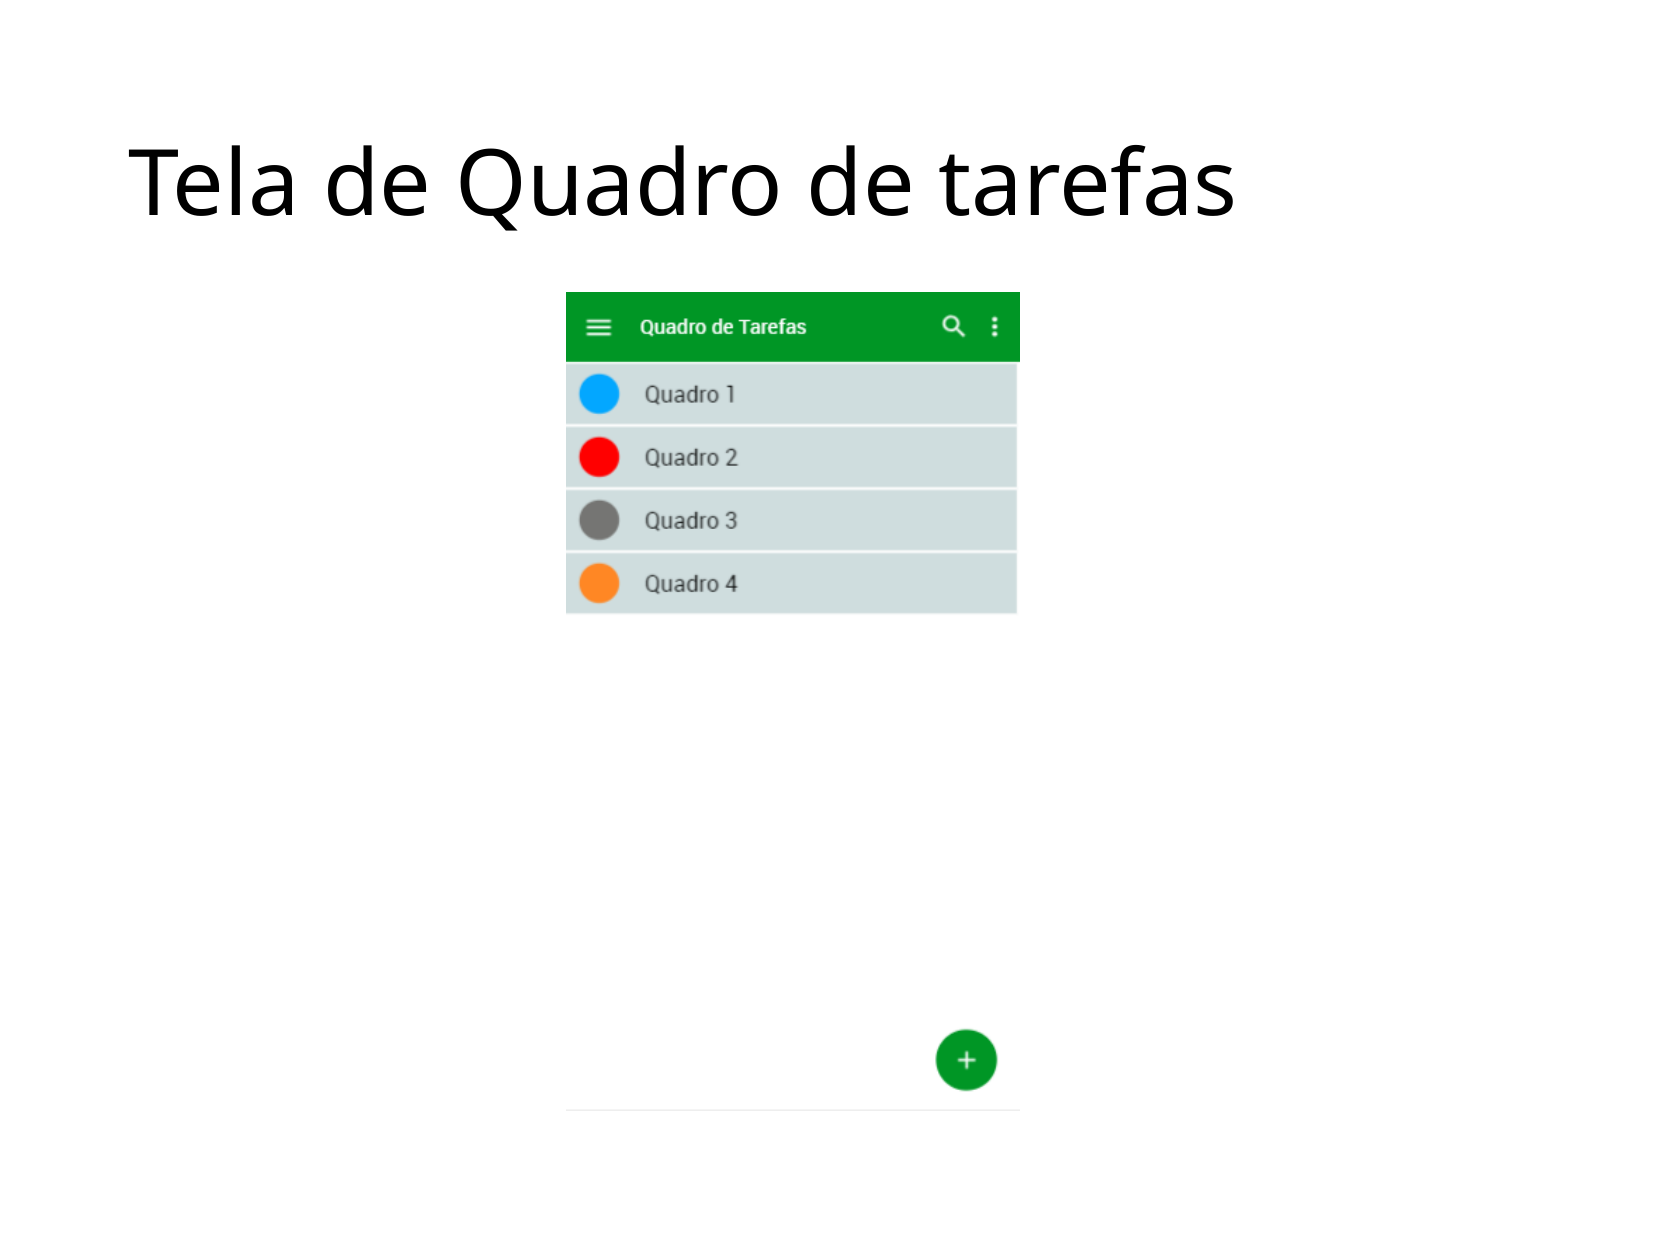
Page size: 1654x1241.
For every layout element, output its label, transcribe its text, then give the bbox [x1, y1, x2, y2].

title Tela de Quadro de tarefas [113, 65, 1540, 306]
picture [566, 292, 1020, 1111]
